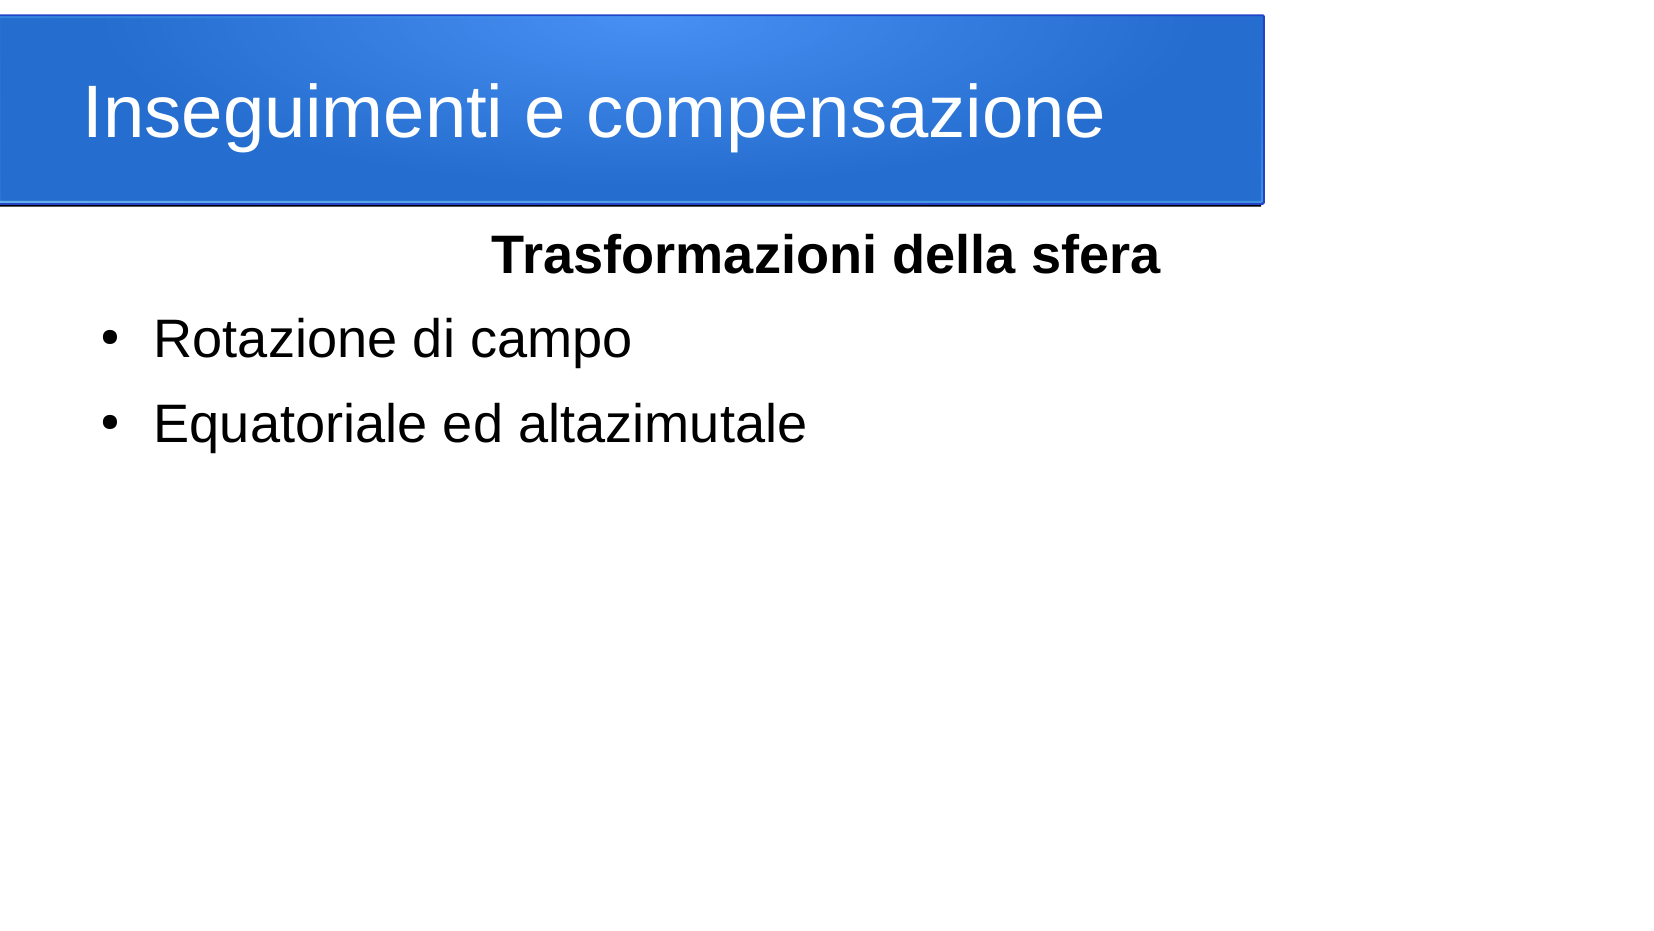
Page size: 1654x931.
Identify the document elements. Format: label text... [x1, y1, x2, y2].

title Inseguimenti e compensazione [82, 35, 1235, 189]
list Trasformazioni della sfera Rotazione di campo Equatoriale ed altazimutale [82, 224, 1571, 764]
